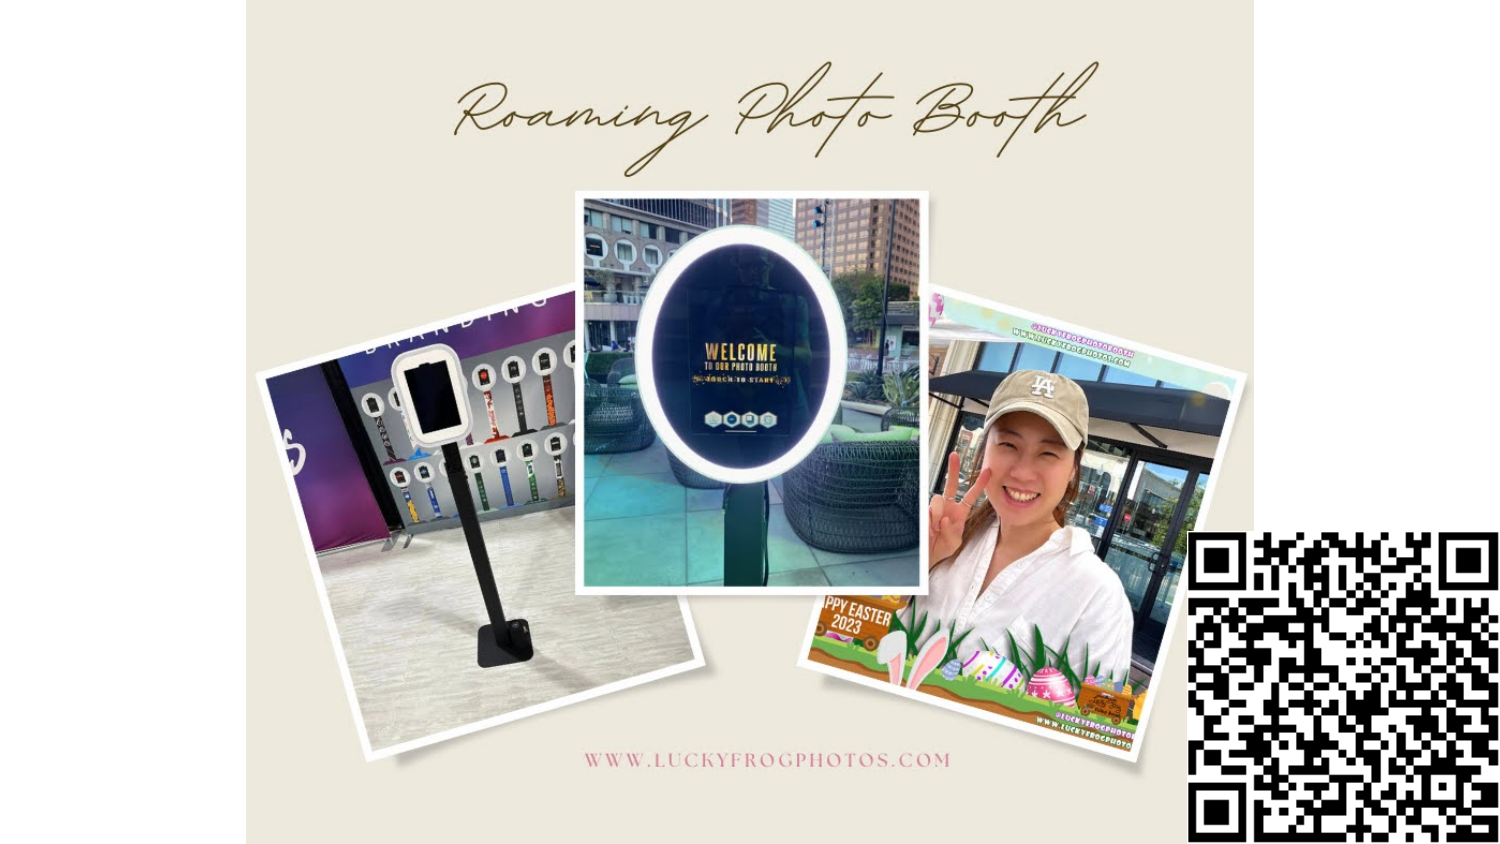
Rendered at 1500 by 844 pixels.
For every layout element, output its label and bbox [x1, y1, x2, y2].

picture [246, 0, 1500, 844]
